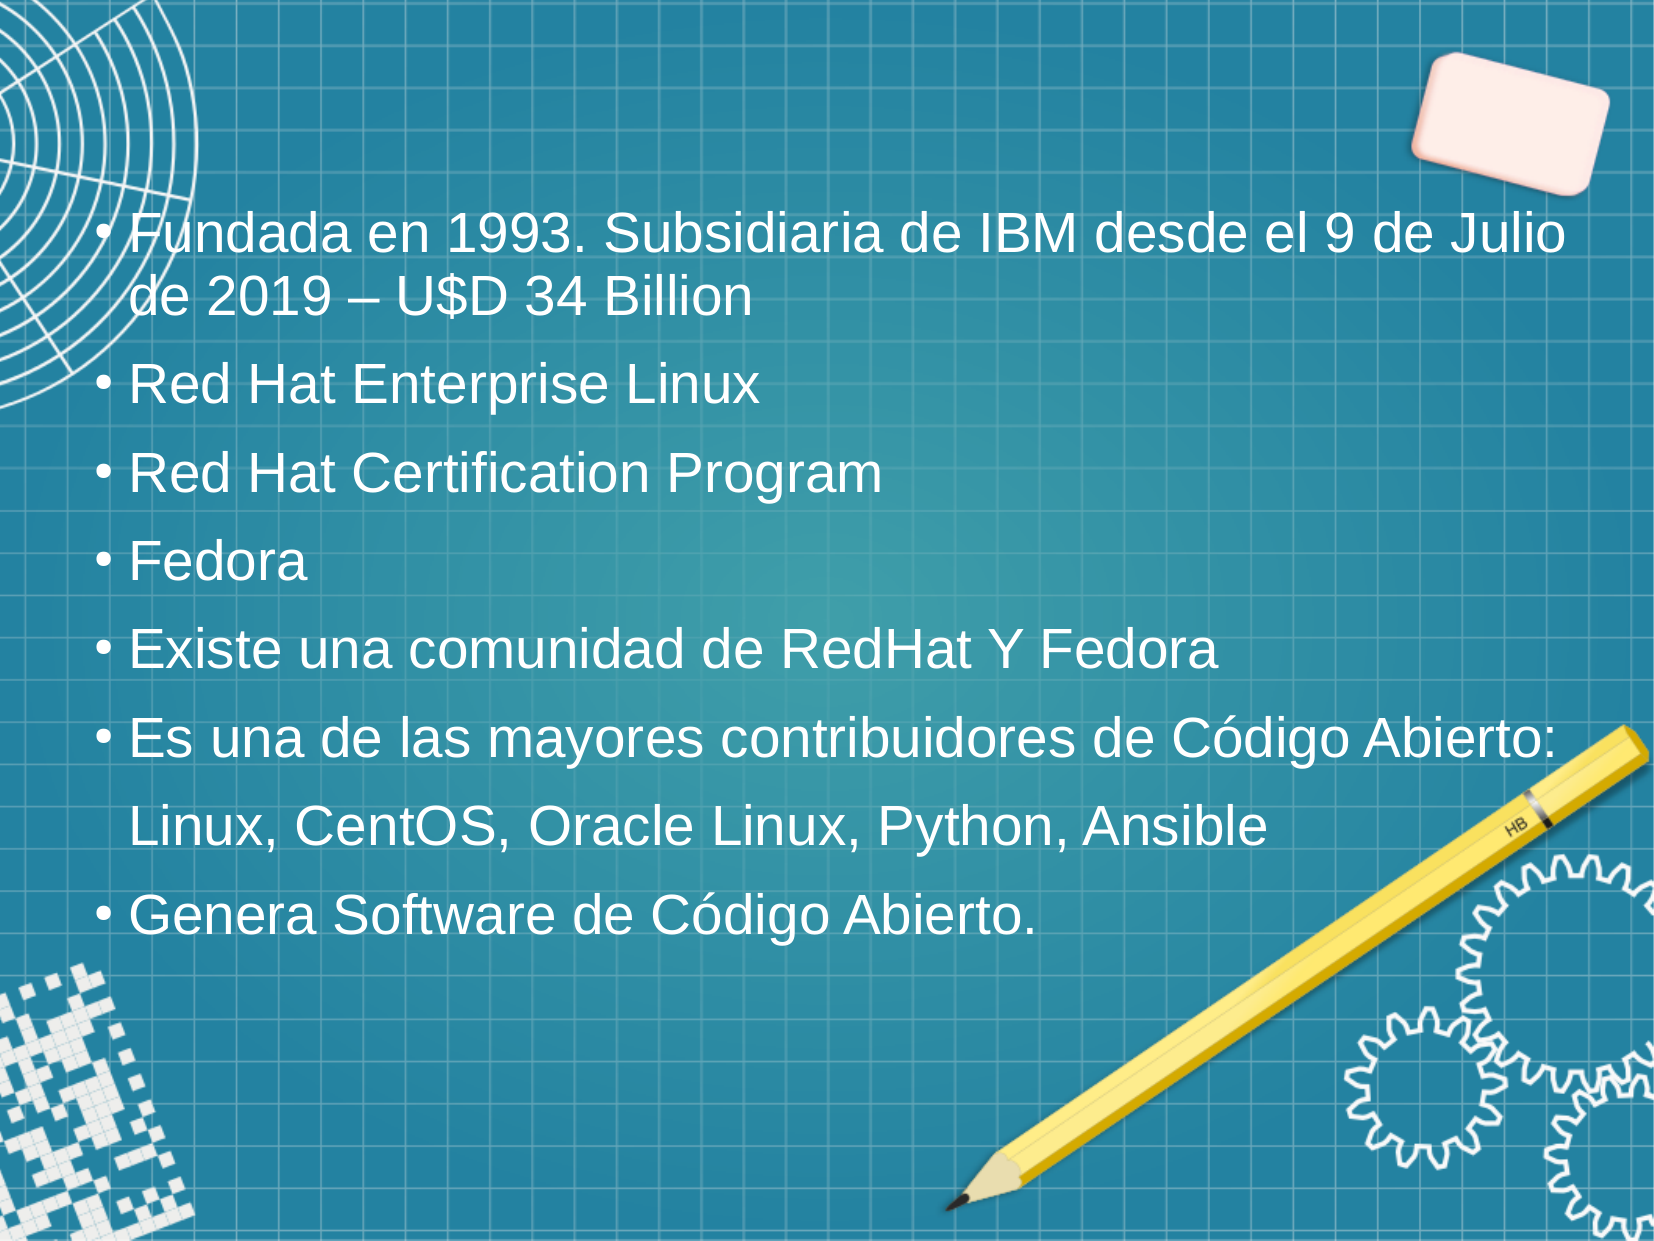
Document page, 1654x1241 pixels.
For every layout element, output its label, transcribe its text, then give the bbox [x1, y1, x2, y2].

list Fundada en 1993. Subsidiaria de IBM desde el 9 de Julio de 2019 – U$D 34 Billion Red Hat Enterprise Linux Red Hat Certification Program Fedora Existe una comunidad de RedHat Y Fedora Es una de las mayores contribuidores de Código Abierto: Linux, CentOS, Oracle Linux, Python, Ansible Genera Software de Código Abierto. [82, 200, 1571, 1006]
picture [0, 0, 1654, 1241]
